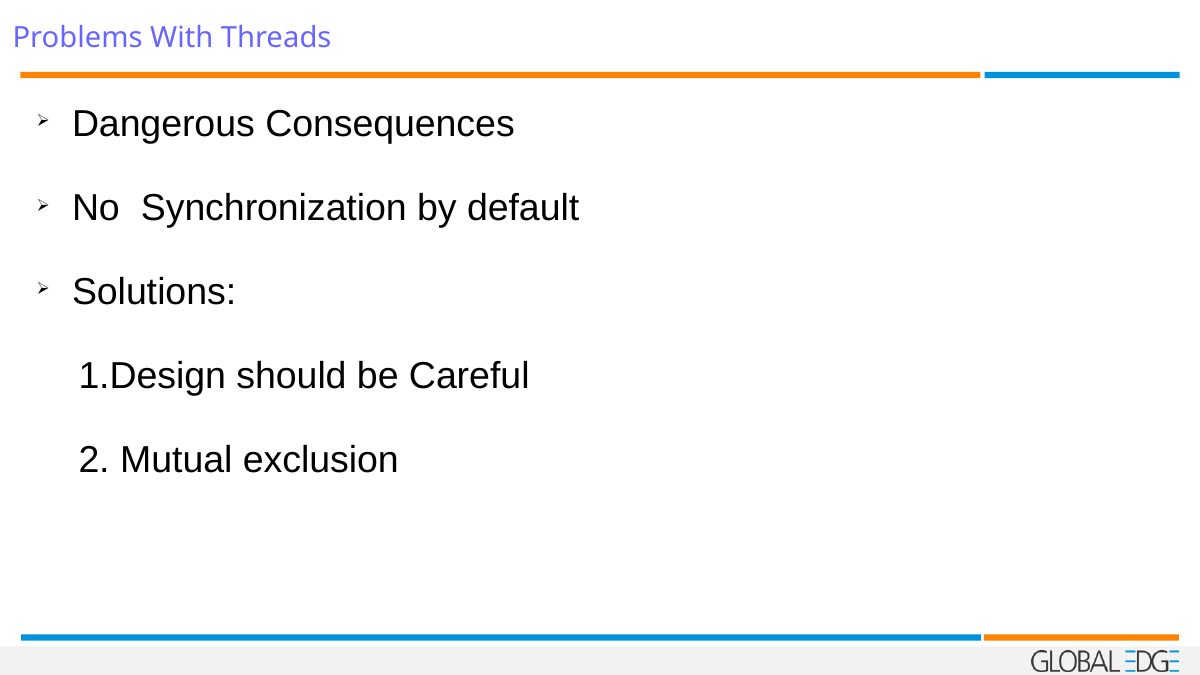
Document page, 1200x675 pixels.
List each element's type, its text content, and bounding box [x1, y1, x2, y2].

title Problems With Threads [12, 9, 1088, 63]
picture [1031, 650, 1179, 672]
text_box Dangerous Consequences No Synchronization by default Solutions: 1.Design should be Careful 2. Mutual exclusion [21, 94, 1117, 488]
